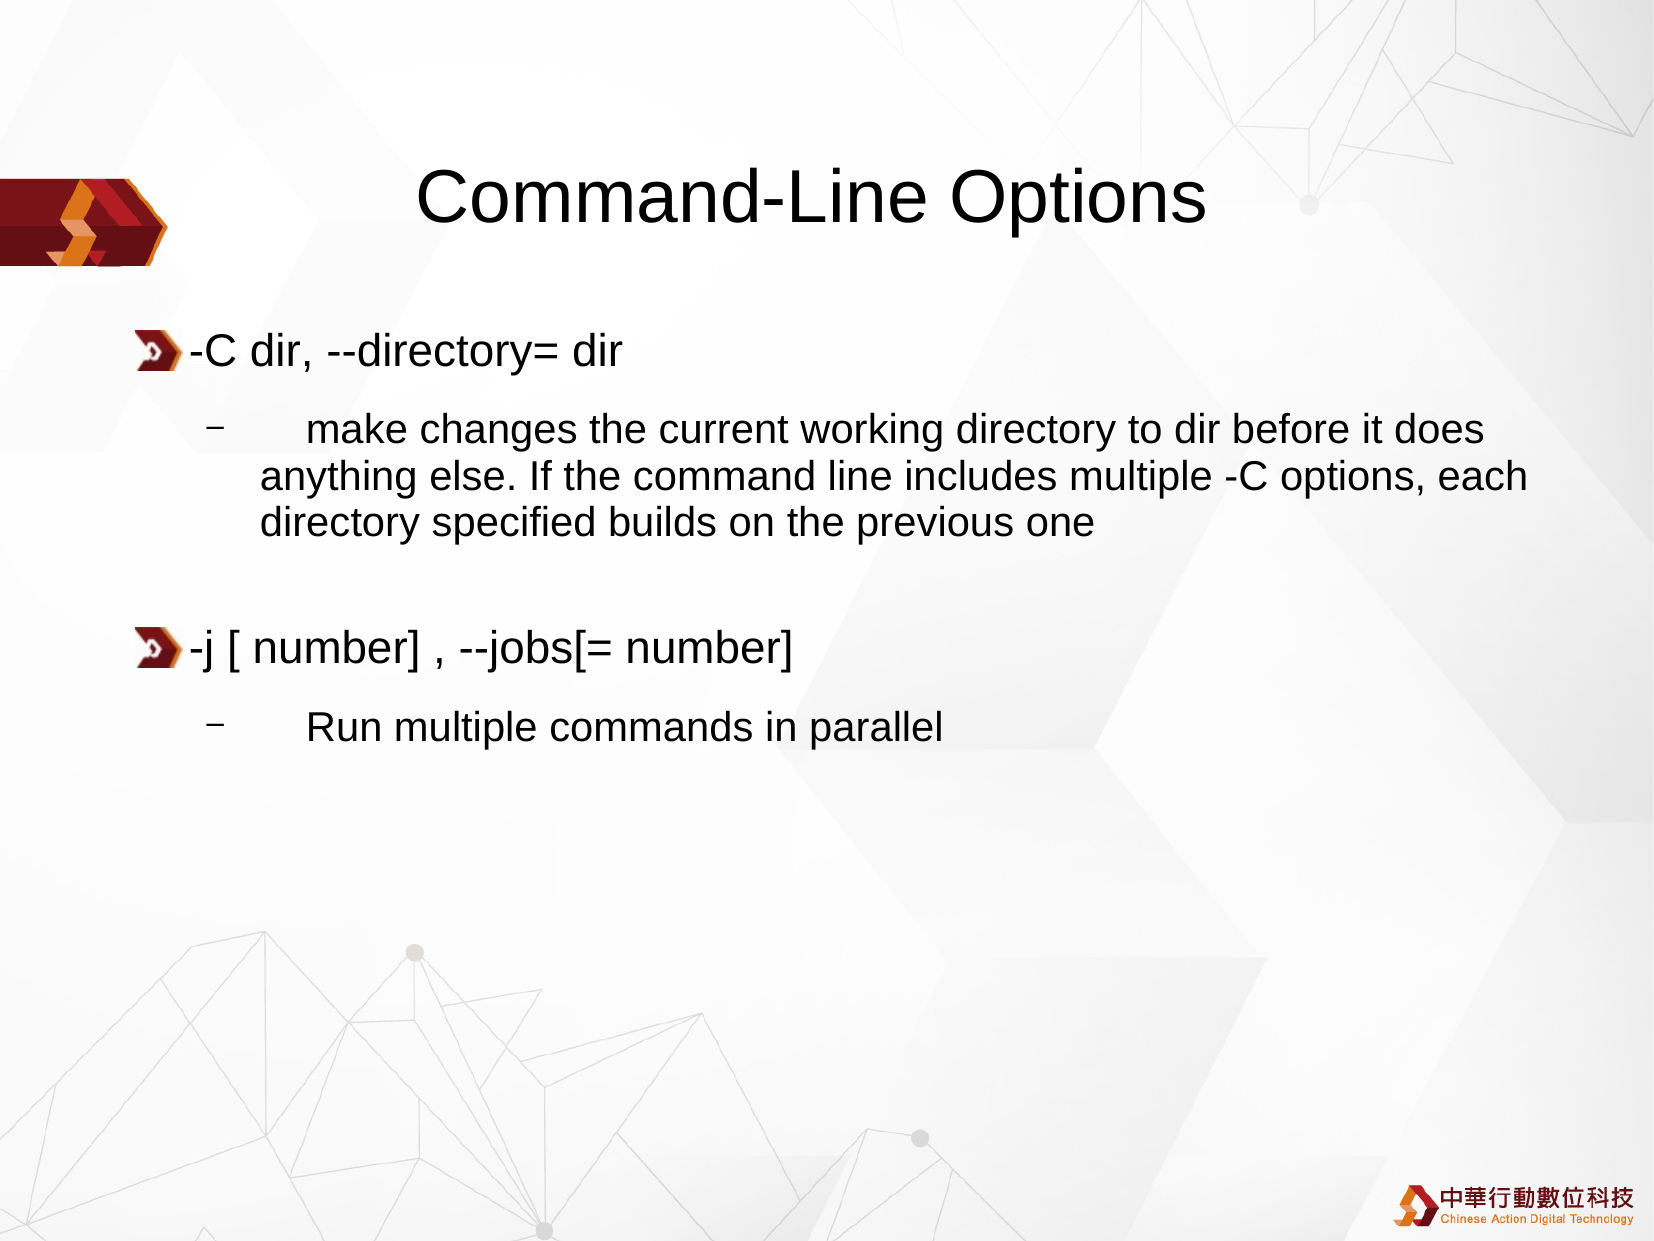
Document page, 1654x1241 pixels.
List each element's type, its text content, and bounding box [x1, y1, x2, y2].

picture [0, 0, 1654, 1241]
title Command-Line Options [118, 112, 1506, 281]
list -C dir, --directory= dir make changes the current working directory to dir before it does anything else. If the command line includes multiple -C options, each directory specified builds on the previous one -j [ number] , --jobs[= number] Run multiple commands in parallel [118, 324, 1571, 1045]
